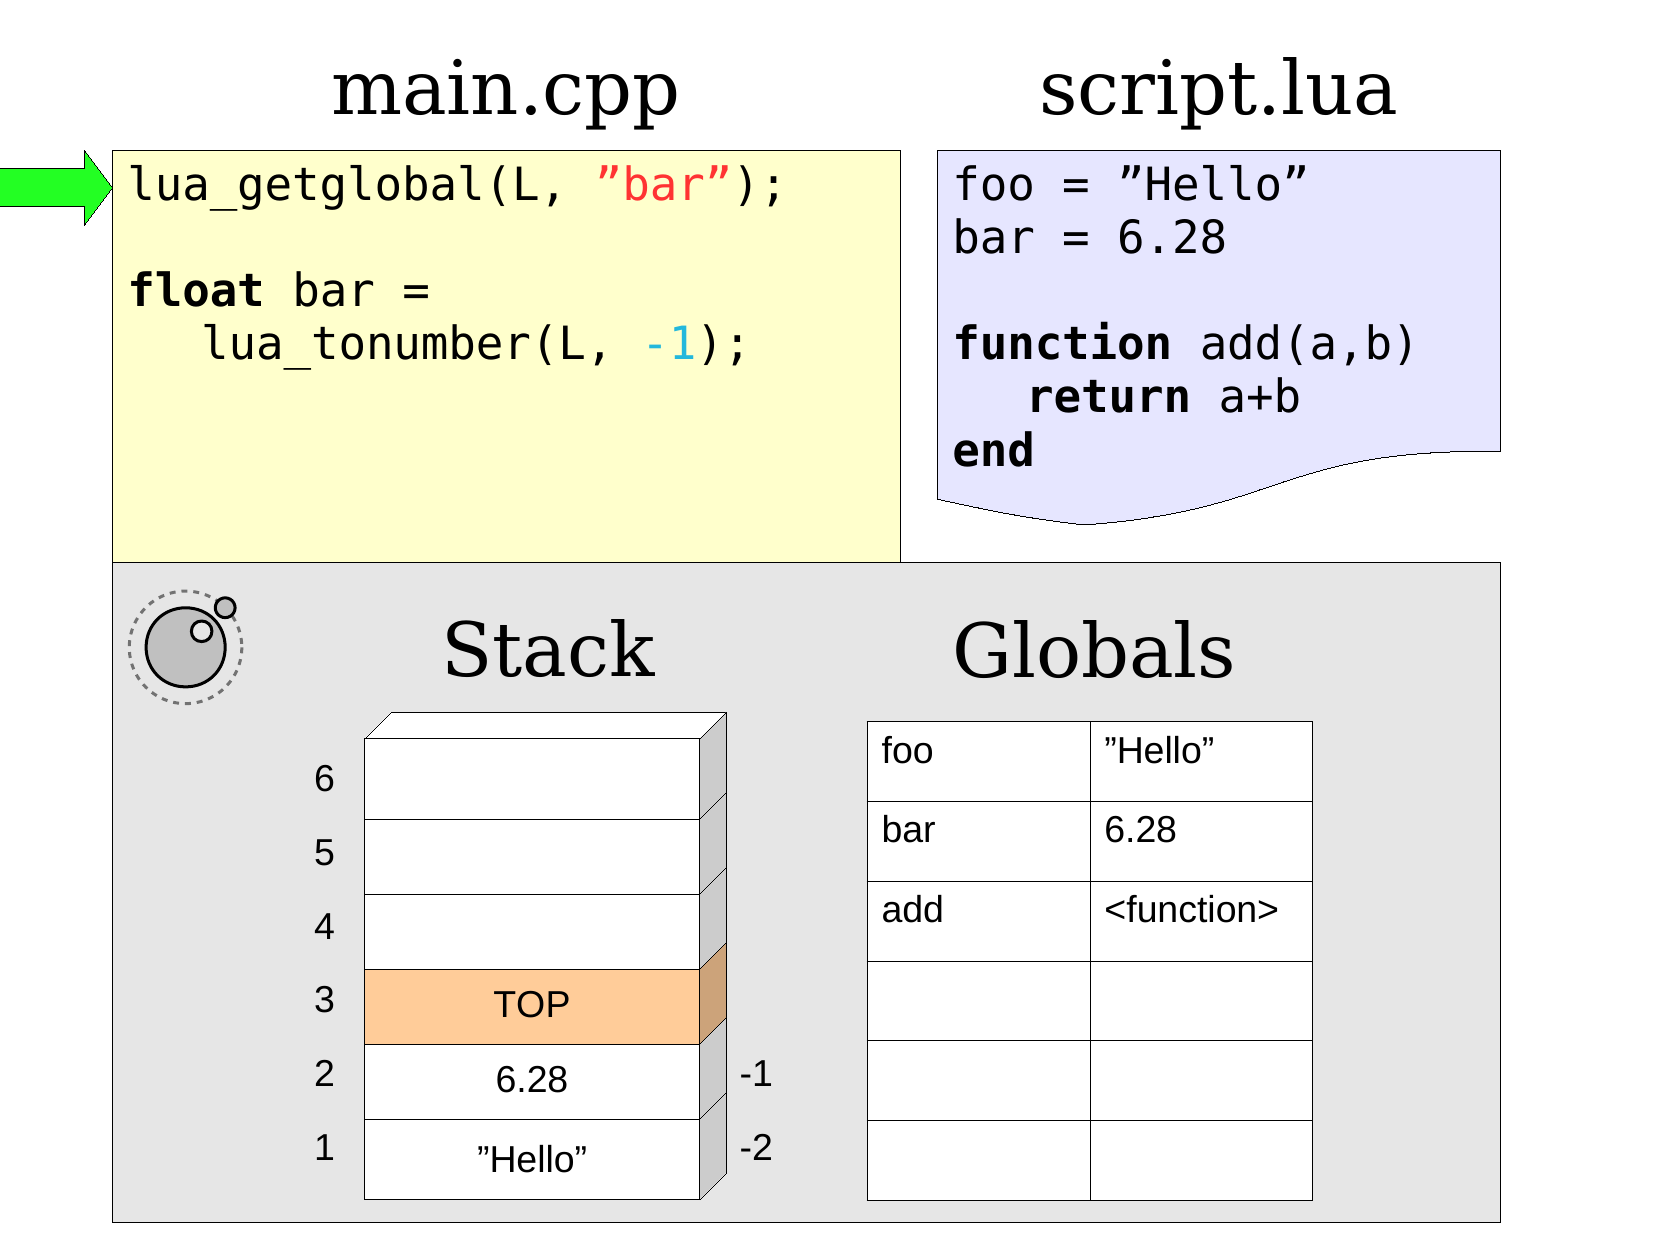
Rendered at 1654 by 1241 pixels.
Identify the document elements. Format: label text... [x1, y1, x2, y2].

table_cell [1091, 962, 1312, 1040]
text_box 6.28 [364, 1045, 699, 1120]
text_box main.cpp [112, 37, 901, 140]
text_box lua_getglobal(L, ”bar”); float bar = lua_tonumber(L, -1); [112, 150, 901, 563]
table_cell [1091, 1121, 1312, 1200]
table_cell 1 [300, 1119, 364, 1192]
table_cell 6.28 [1091, 802, 1312, 881]
table_cell 2 [300, 1046, 364, 1118]
table_header [727, 751, 787, 824]
text_box TOP [364, 970, 699, 1045]
table_cell [868, 1041, 1090, 1120]
text_box foo = ”Hello” bar = 6.28 function add(a,b) return a+b end [937, 150, 1501, 525]
table_cell -1 [727, 1046, 787, 1118]
text_box ”Hello” [364, 1120, 699, 1200]
text_box script.lua [937, 37, 1501, 140]
text_box [0, 150, 113, 226]
text_box [112, 562, 1501, 1223]
text_box Globals [937, 600, 1252, 713]
table_cell [727, 825, 787, 897]
table_cell [1091, 1041, 1312, 1120]
table_cell [868, 962, 1090, 1040]
table_header foo [868, 722, 1090, 801]
table_cell -2 [709, 1119, 787, 1192]
text_box Stack [426, 599, 670, 702]
table_cell bar [868, 802, 1090, 881]
table_cell <function> [1091, 882, 1312, 961]
table_cell 4 [300, 898, 364, 971]
table_cell 3 [300, 972, 364, 1045]
table_cell [868, 1121, 1090, 1200]
table_cell 5 [300, 825, 364, 897]
table_cell [727, 898, 787, 971]
table_header ”Hello” [1091, 722, 1312, 801]
table_cell add [868, 882, 1090, 961]
table_cell [727, 972, 787, 1045]
table_header 6 [300, 751, 364, 824]
